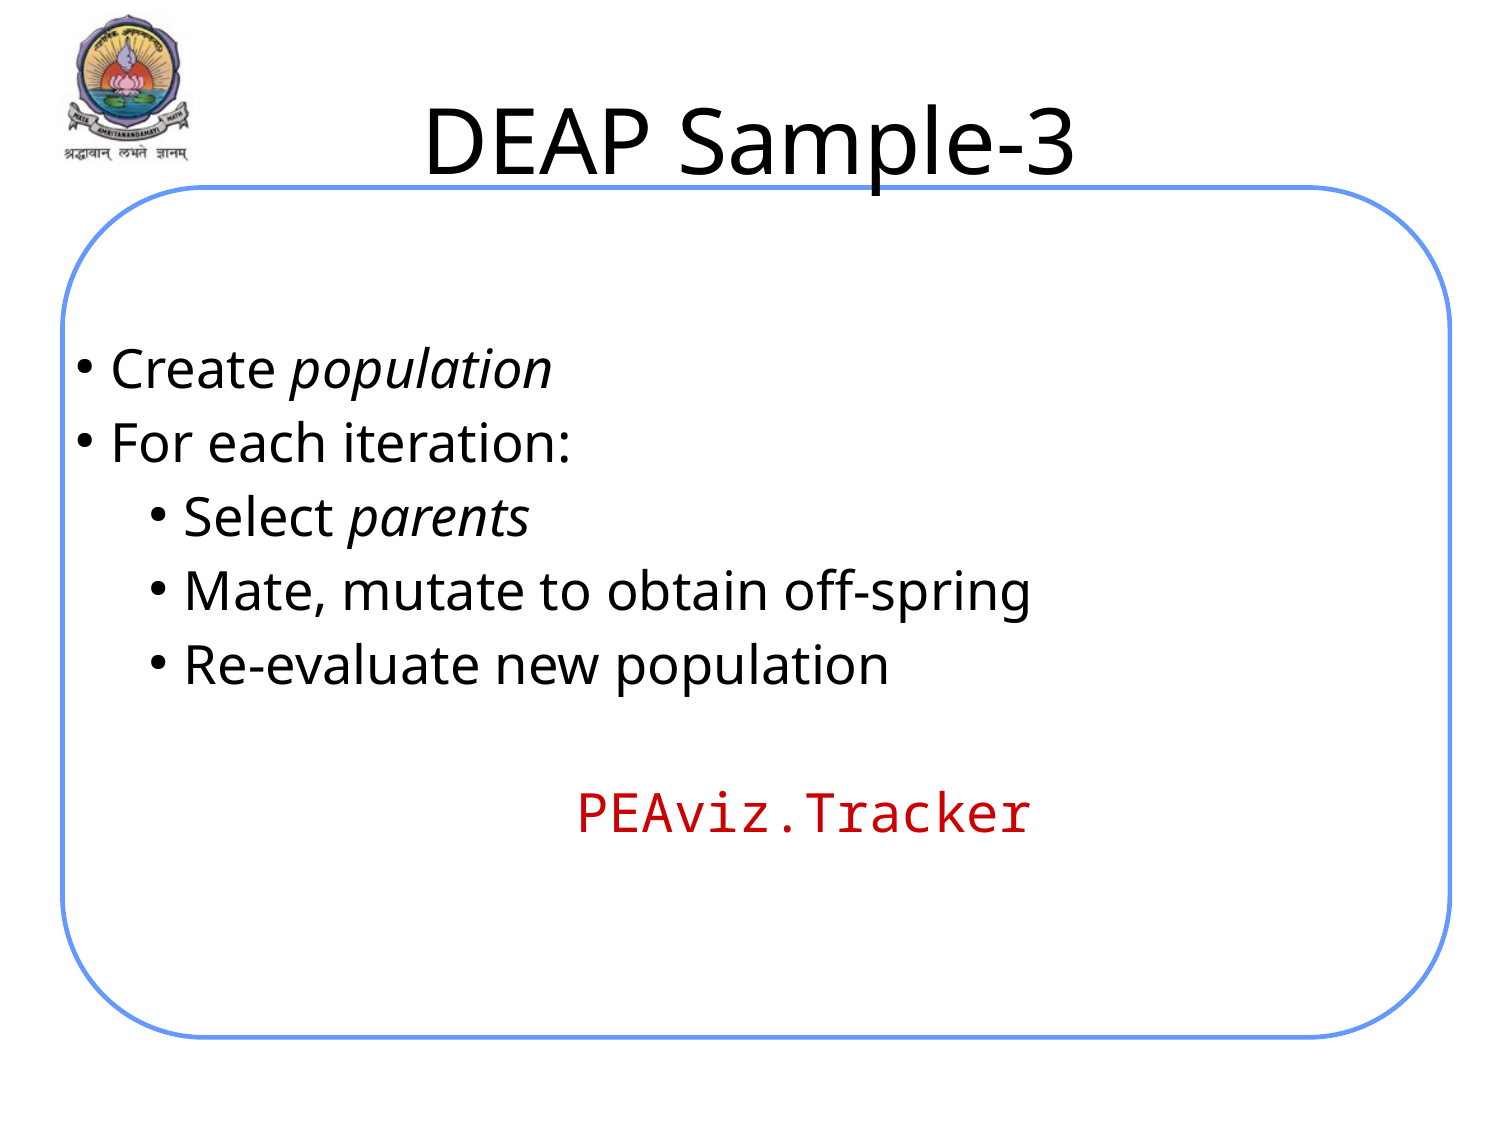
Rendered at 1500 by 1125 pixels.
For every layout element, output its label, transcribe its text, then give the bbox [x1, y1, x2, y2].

subtitle Create population For each iteration: Select parents Mate, mutate to obtain off-spring Re-evaluate new population PEAviz.Tracker [75, 263, 1425, 916]
picture [62, 12, 193, 163]
title DEAP Sample-3 [75, 44, 1425, 233]
